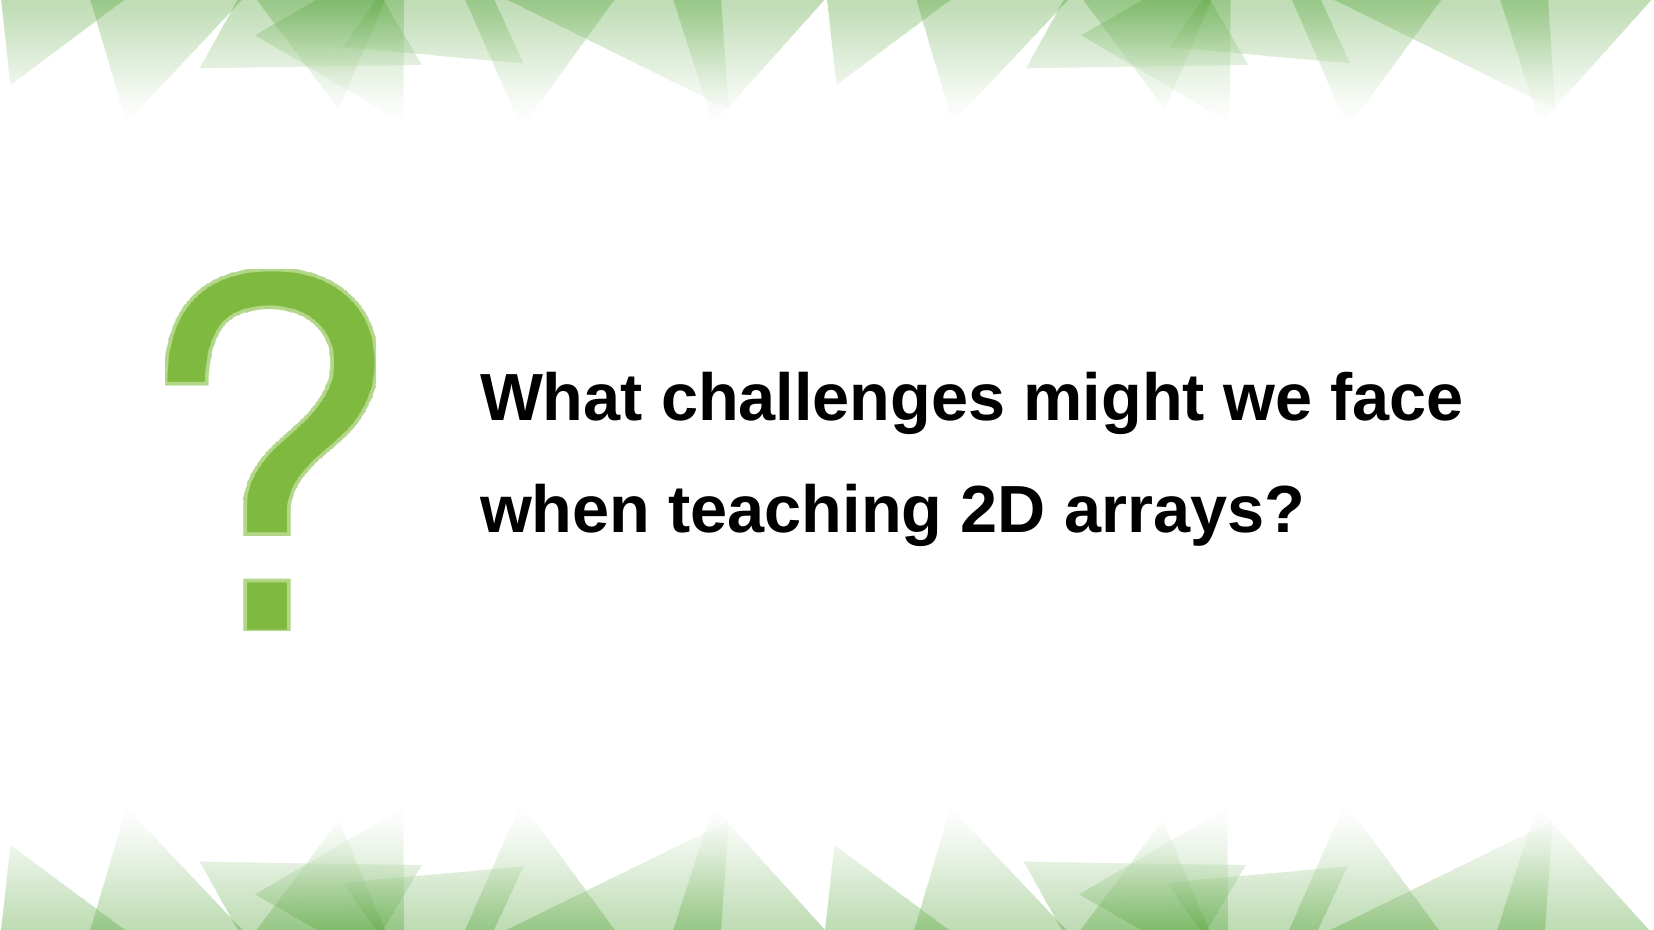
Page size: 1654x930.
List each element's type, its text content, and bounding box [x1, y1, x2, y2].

picture [0, 0, 1653, 128]
picture [0, 802, 1651, 930]
picture [165, 269, 376, 631]
title What challenges might we face when teaching 2D arrays? [480, 194, 1576, 676]
